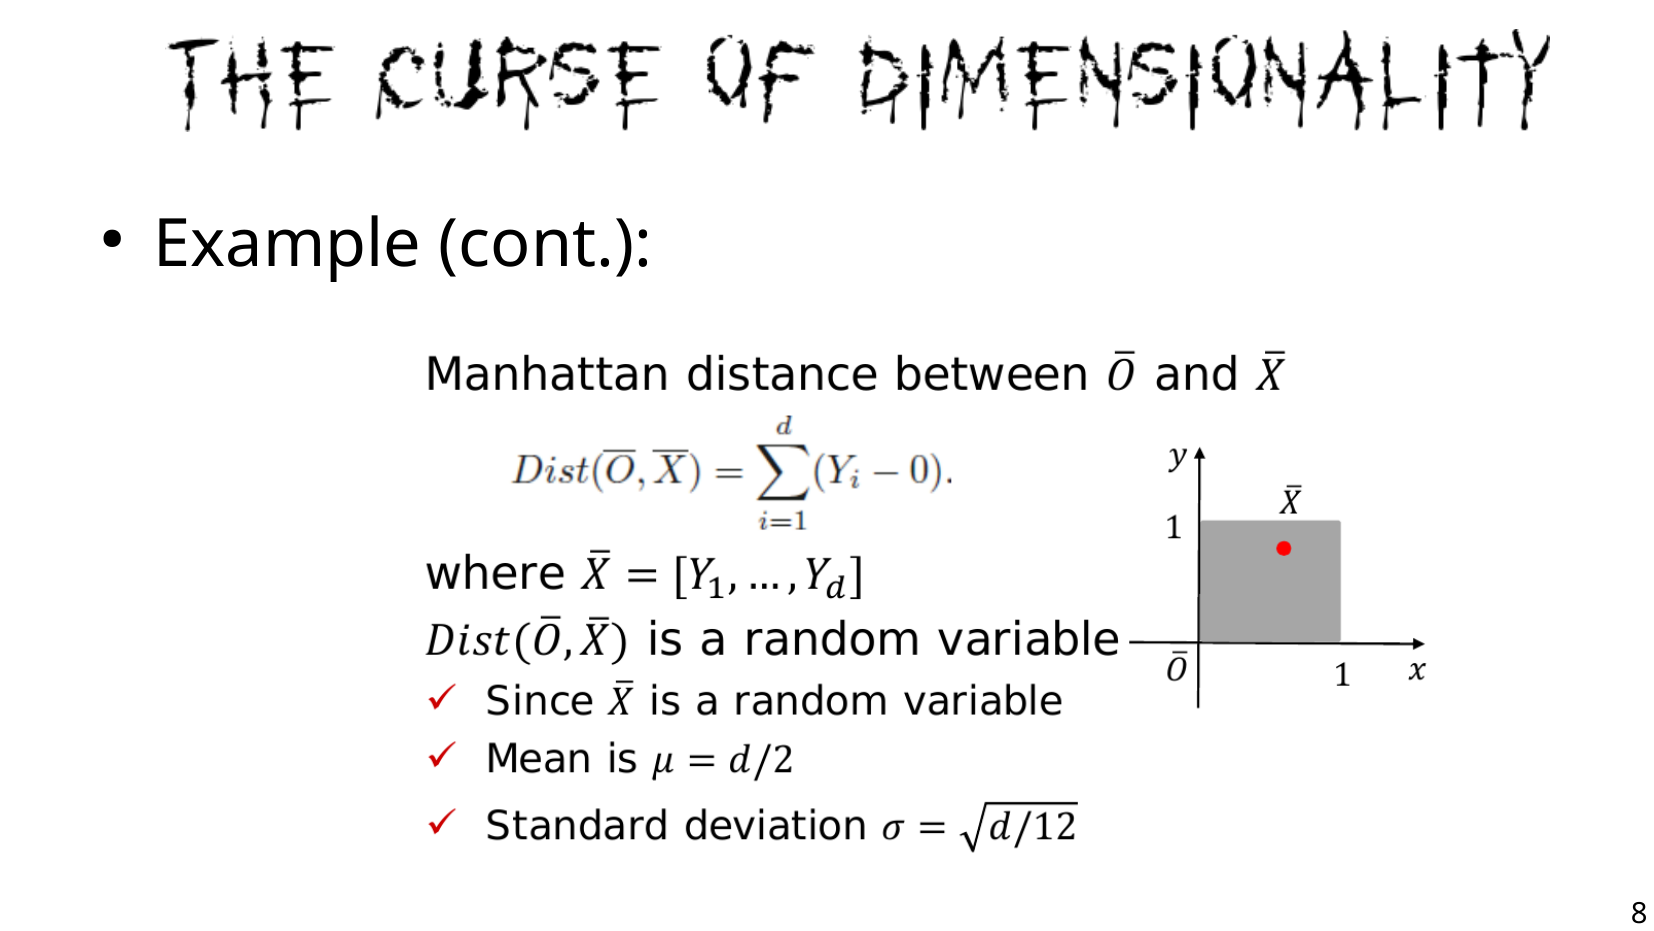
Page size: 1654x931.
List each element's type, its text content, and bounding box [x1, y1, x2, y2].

list Example (cont.): [82, 195, 1571, 793]
picture [405, 329, 1441, 863]
picture [165, 29, 1550, 132]
